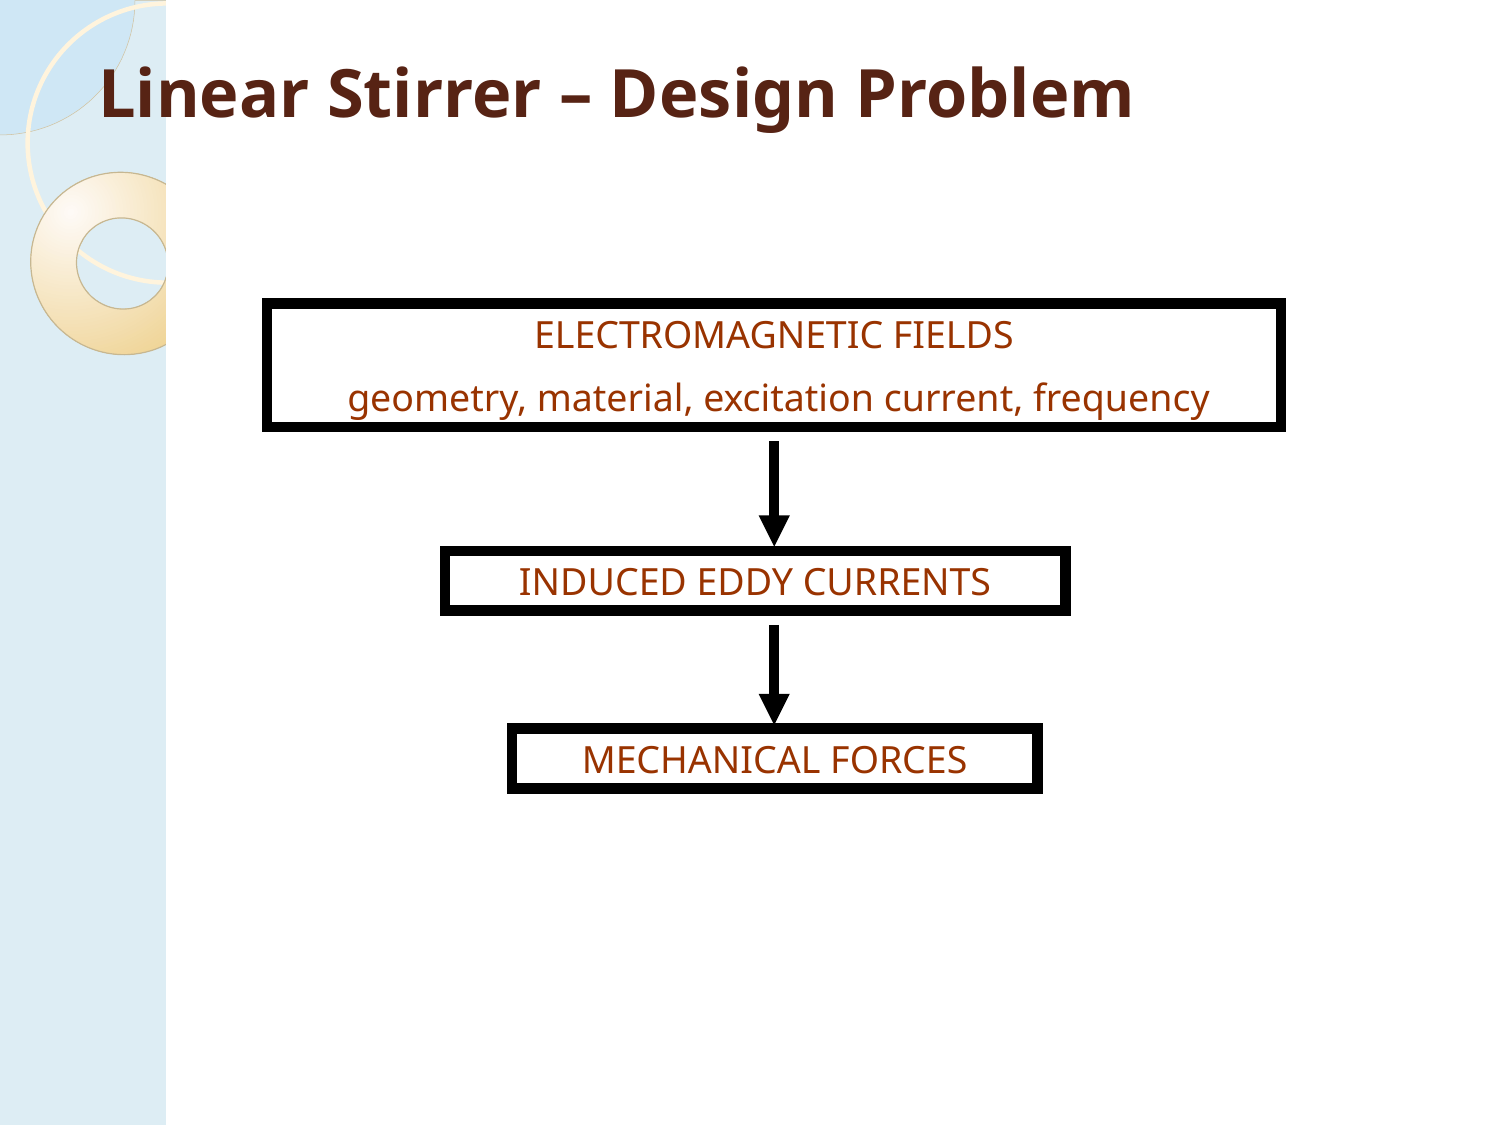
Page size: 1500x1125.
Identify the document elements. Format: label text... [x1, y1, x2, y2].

title Linear Stirrer – Design Problem [83, 43, 1470, 222]
text_box ELECTROMAGNETIC FIELDS geometry, material, excitation current, frequency [266, 303, 1282, 427]
text_box MECHANICAL FORCES [512, 728, 1038, 789]
text_box INDUCED EDDY CURRENTS [444, 550, 1066, 611]
